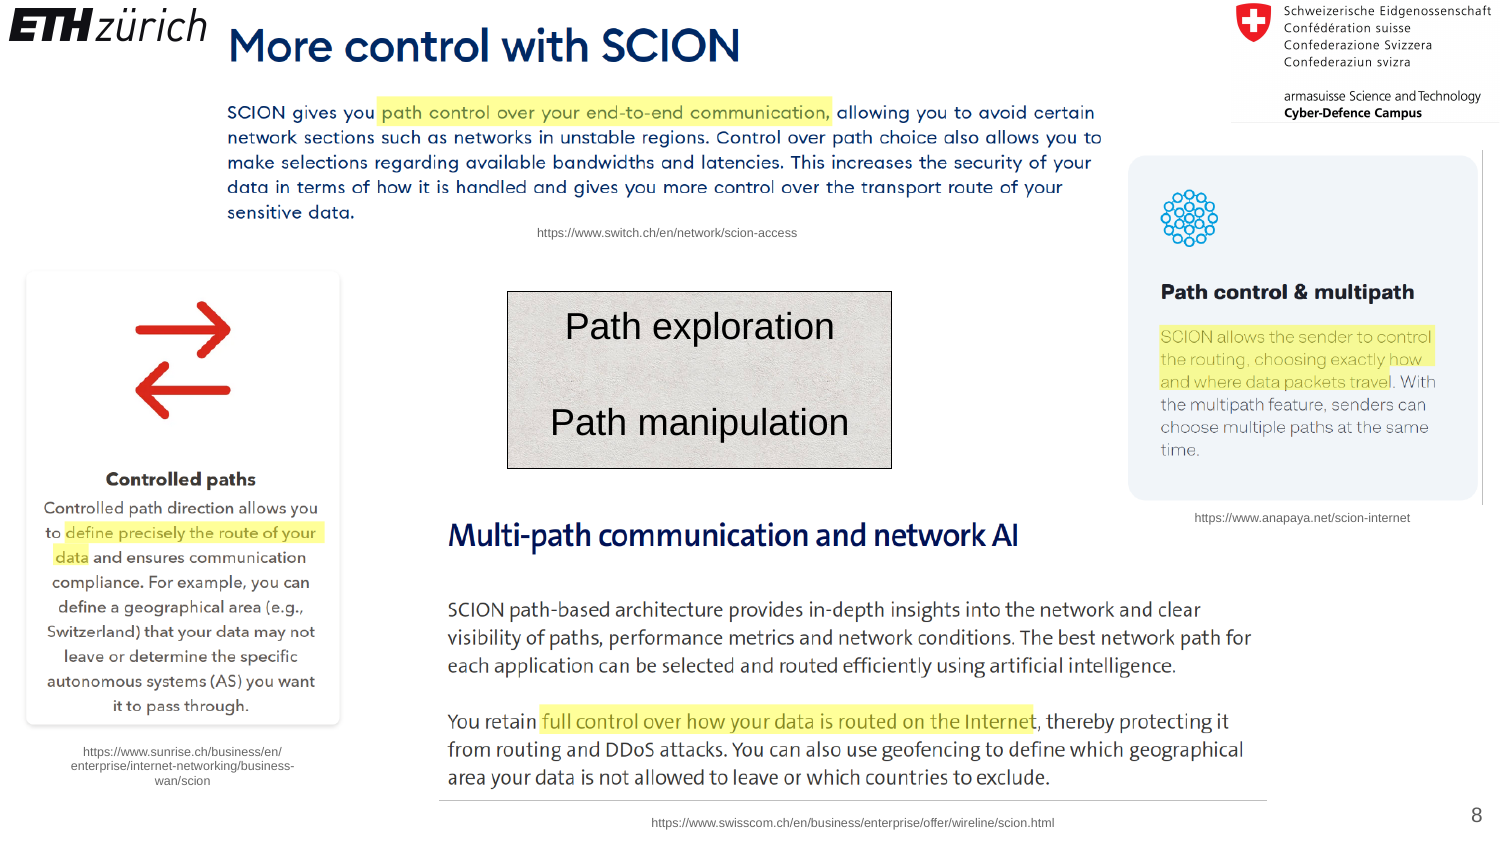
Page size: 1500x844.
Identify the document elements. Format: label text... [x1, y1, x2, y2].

text_box https://www.switch.ch/en/network/scion-access [371, 218, 963, 278]
text_box https://www.swisscom.ch/en/business/enterprise/offer/wireline/scion.html [572, 809, 1134, 844]
text_box https://www.anapaya.net/scion-internet [1154, 504, 1450, 562]
text_box [376, 96, 833, 127]
picture [224, 18, 1110, 231]
picture [1122, 150, 1483, 505]
text_box https://www.sunrise.ch/business/en/enterprise/internet-networking/business-wan/scion [49, 738, 316, 796]
picture [439, 513, 1267, 801]
picture [17, 265, 348, 739]
picture [8, 8, 207, 42]
text_box [1159, 324, 1436, 390]
text_box [539, 704, 1034, 734]
text_box [53, 521, 325, 566]
picture [1231, 0, 1500, 123]
text_box Path exploration Path manipulation [507, 291, 892, 469]
